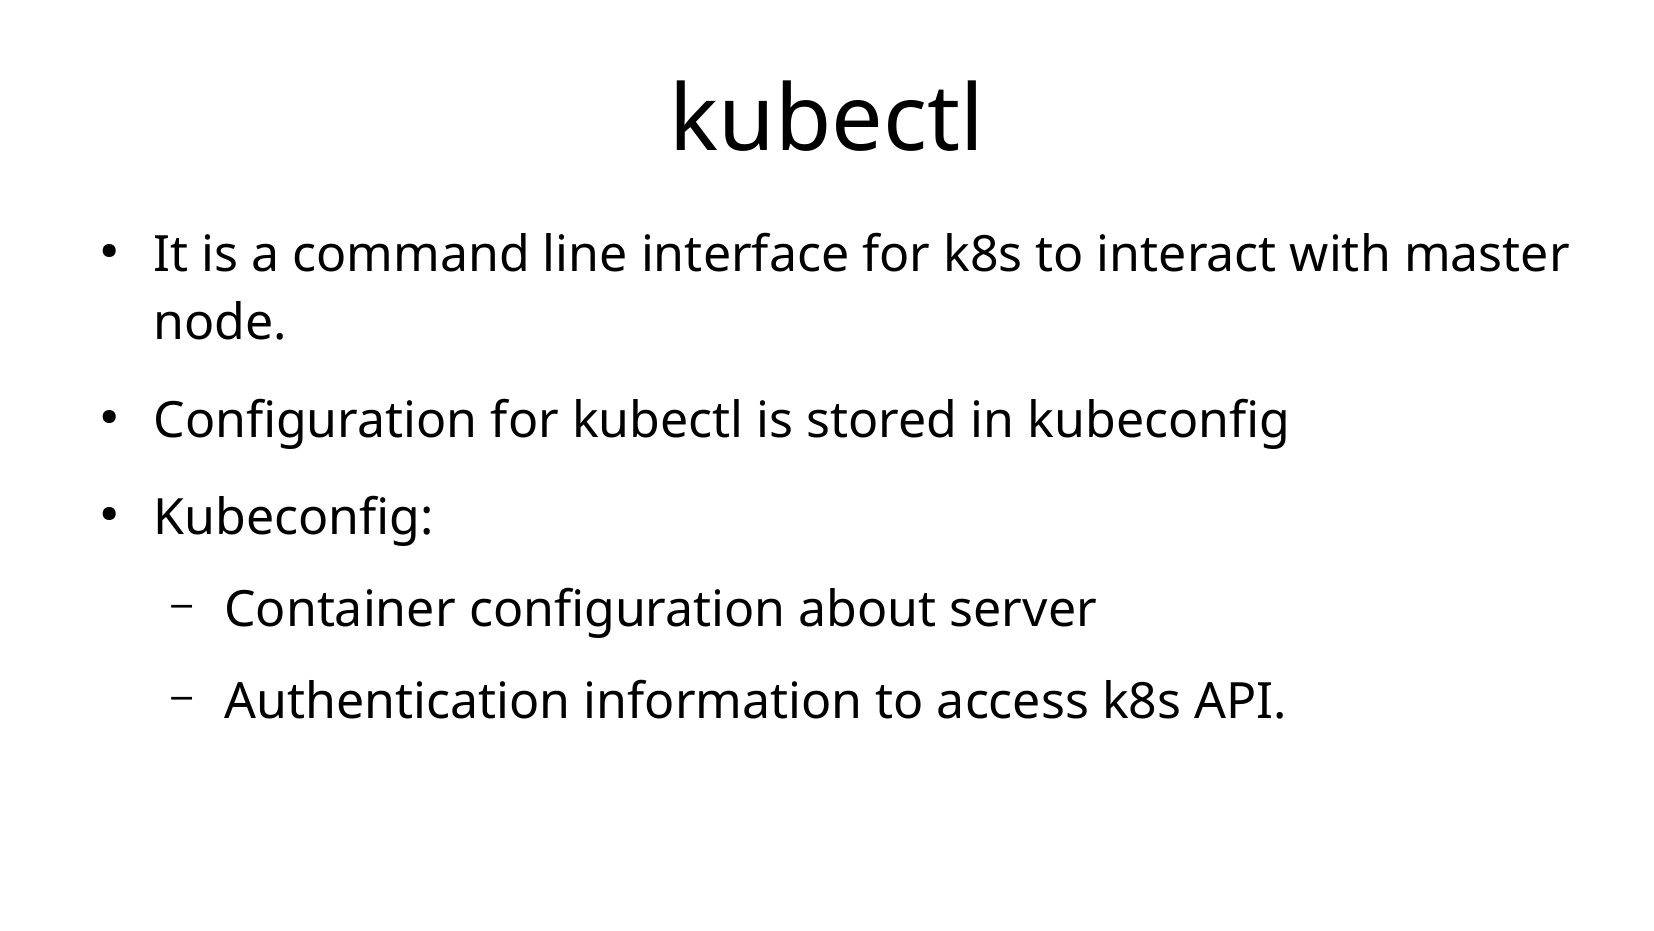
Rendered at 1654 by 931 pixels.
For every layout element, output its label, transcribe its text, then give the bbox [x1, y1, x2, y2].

list It is a command line interface for k8s to interact with master node. Configuration for kubectl is stored in kubeconfig Kubeconfig: Container configuration about server Authentication information to access k8s API. [82, 217, 1571, 758]
title kubectl [82, 37, 1571, 193]
